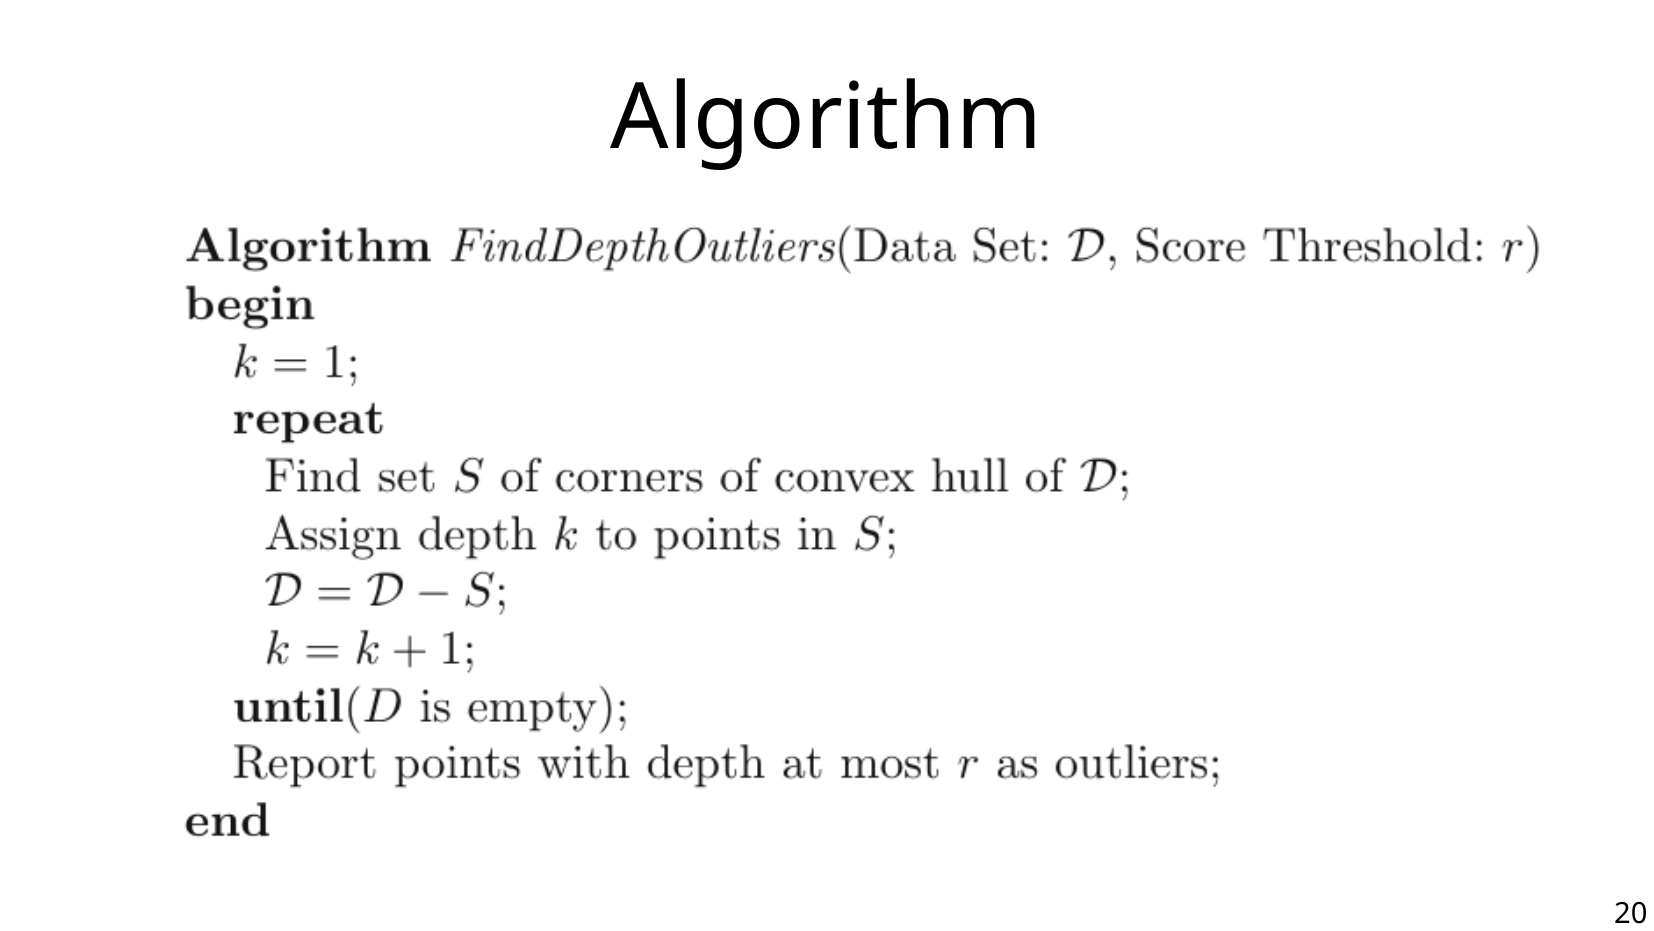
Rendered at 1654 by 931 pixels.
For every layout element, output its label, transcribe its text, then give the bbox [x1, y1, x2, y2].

title Algorithm [82, 1, 1571, 226]
picture [159, 207, 1562, 866]
